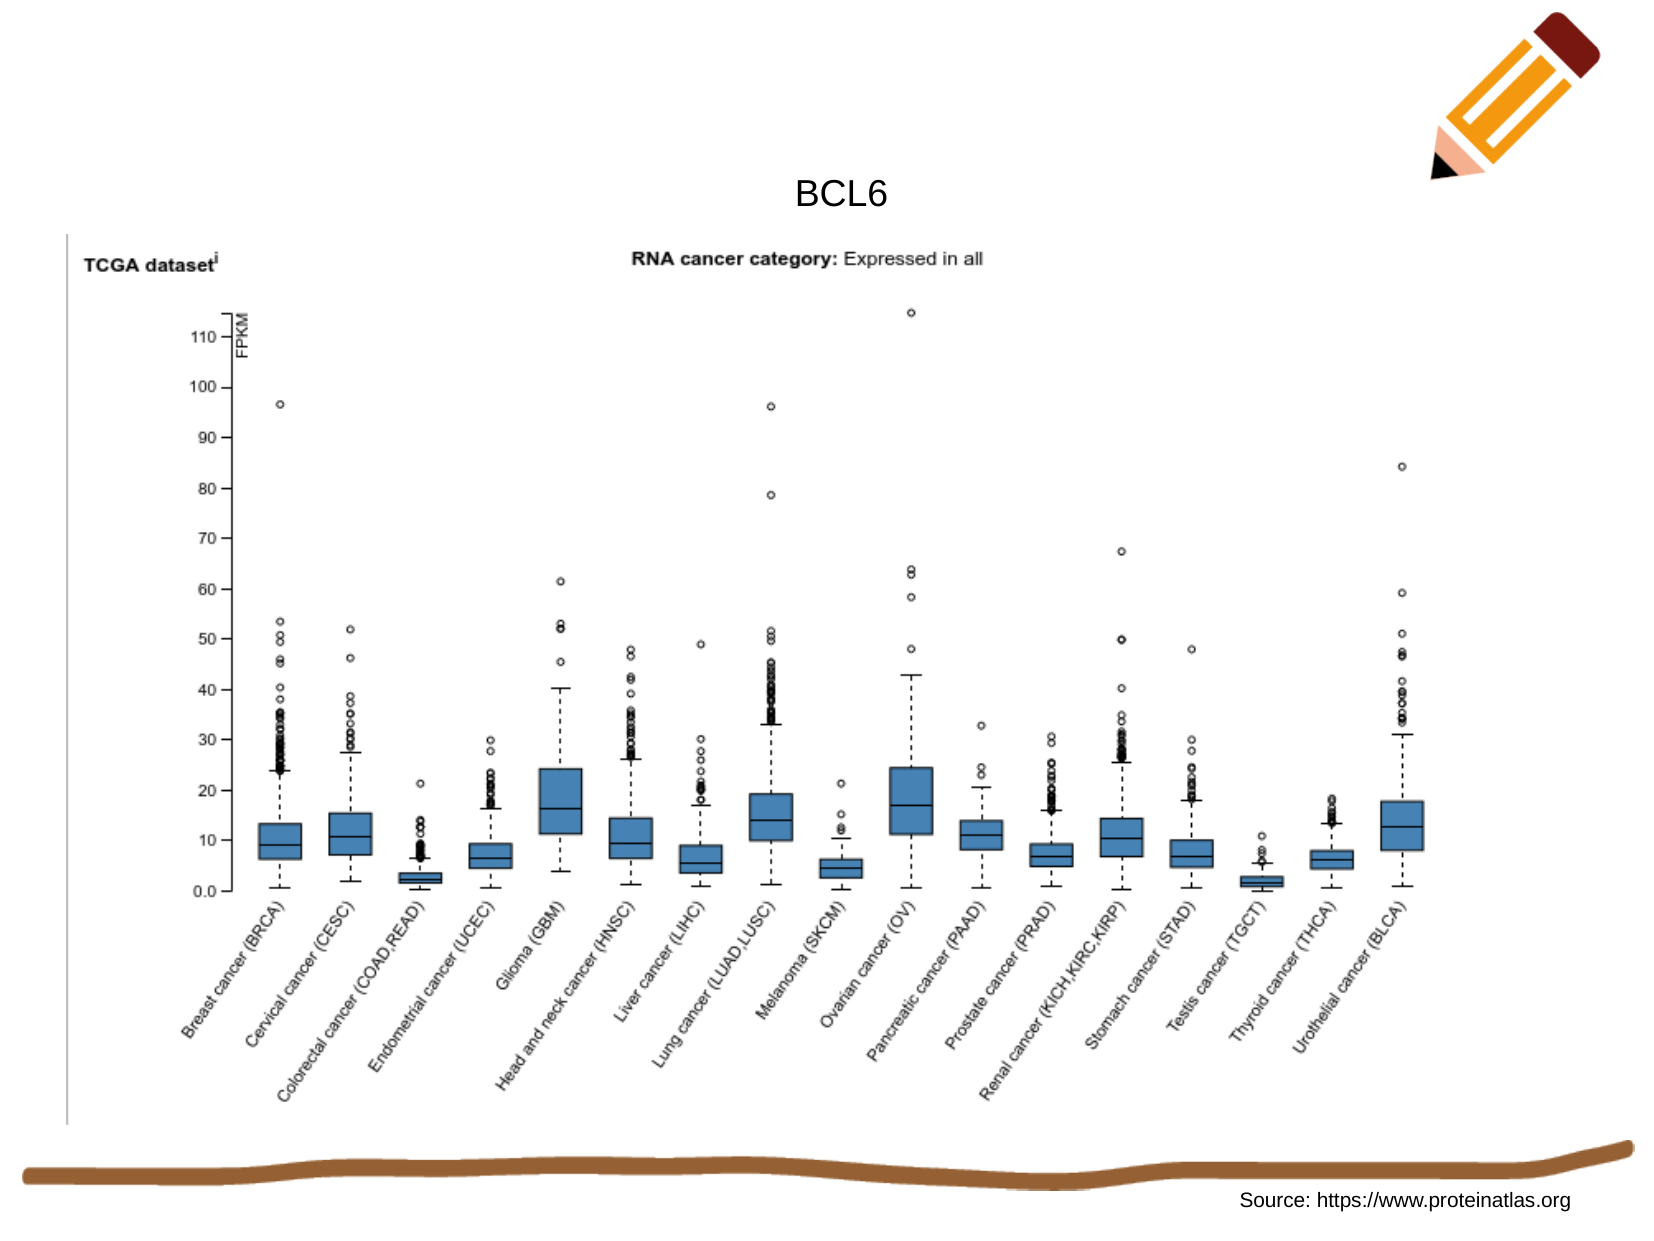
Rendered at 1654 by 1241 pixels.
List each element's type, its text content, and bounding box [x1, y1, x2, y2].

text_box BCL6 [780, 165, 904, 222]
picture [22, 1140, 1635, 1191]
text_box Source: https://www.proteinatlas.org [1224, 1181, 1610, 1227]
picture [1430, 12, 1601, 181]
picture [60, 234, 1529, 1126]
